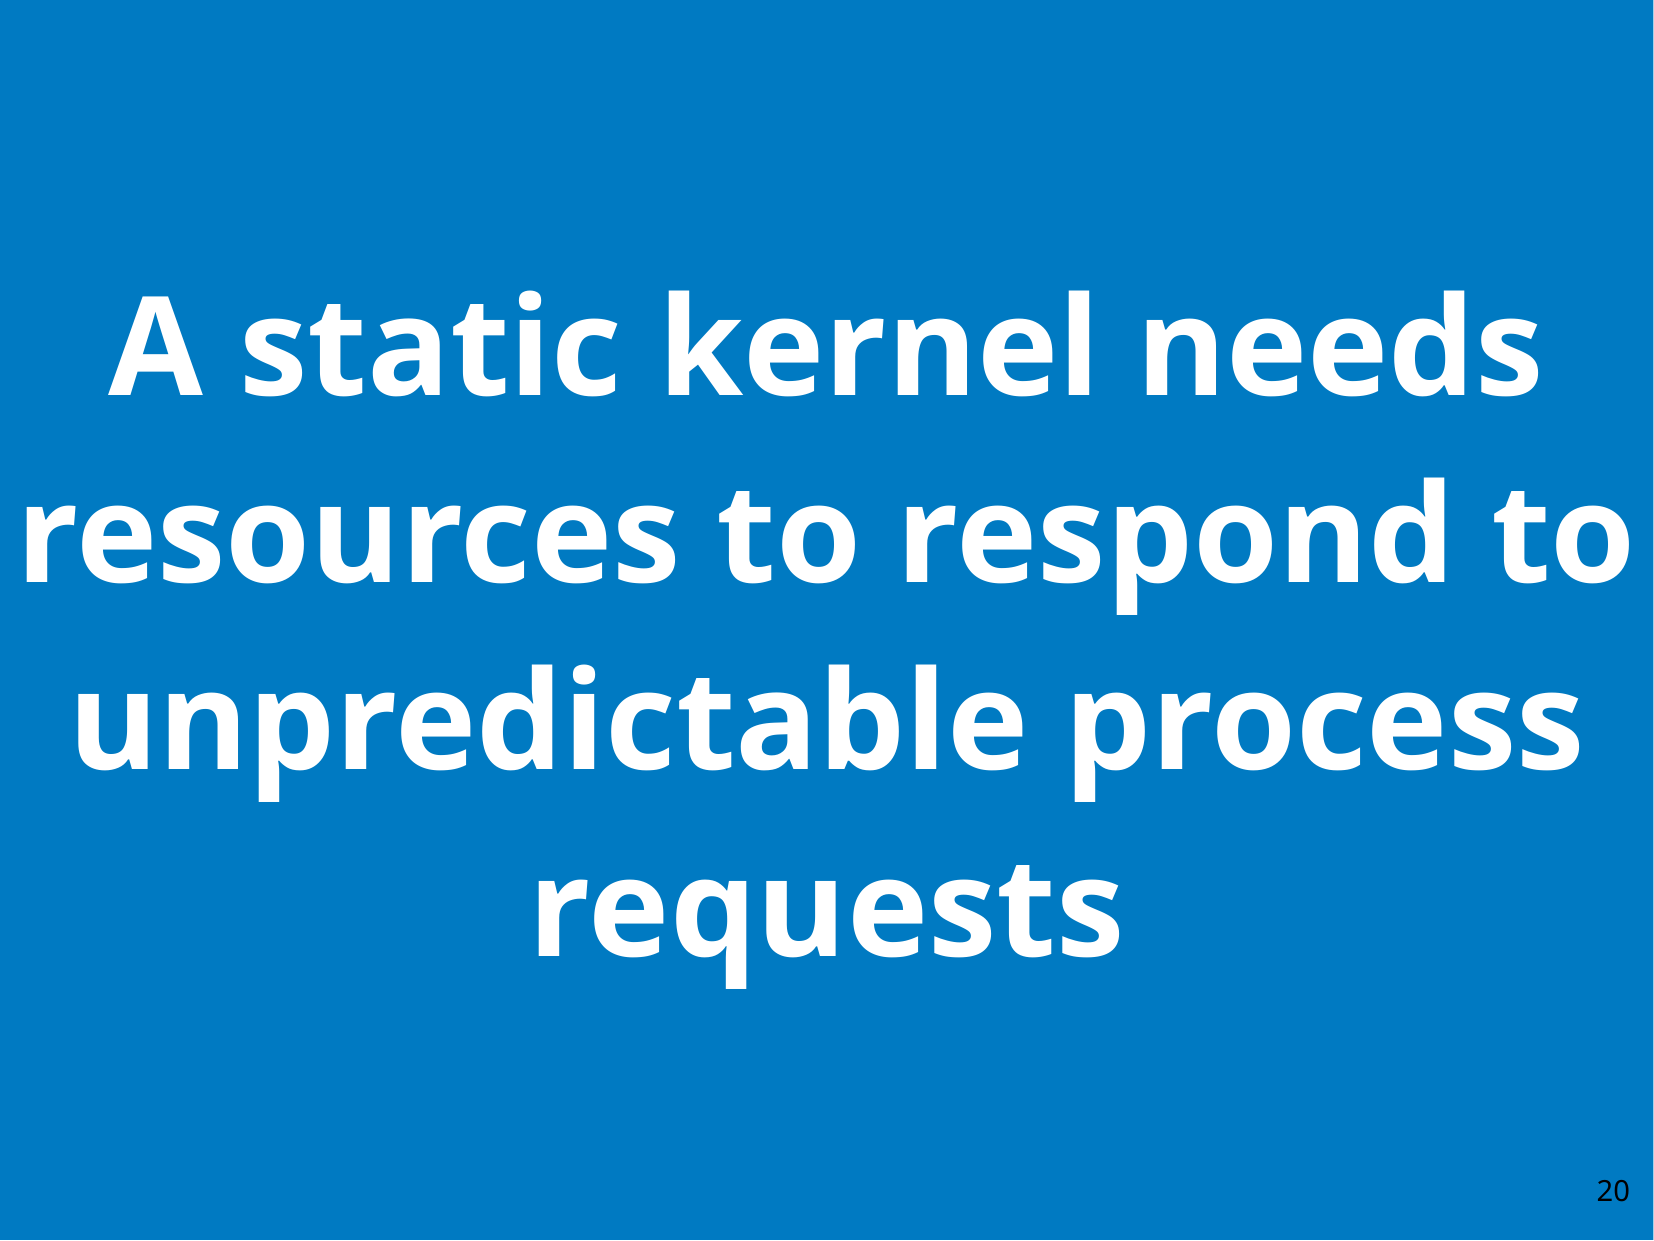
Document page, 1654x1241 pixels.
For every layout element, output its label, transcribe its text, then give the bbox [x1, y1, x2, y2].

text_box A static kernel needs resources to respond to unpredictable process requests [0, 0, 1654, 1241]
